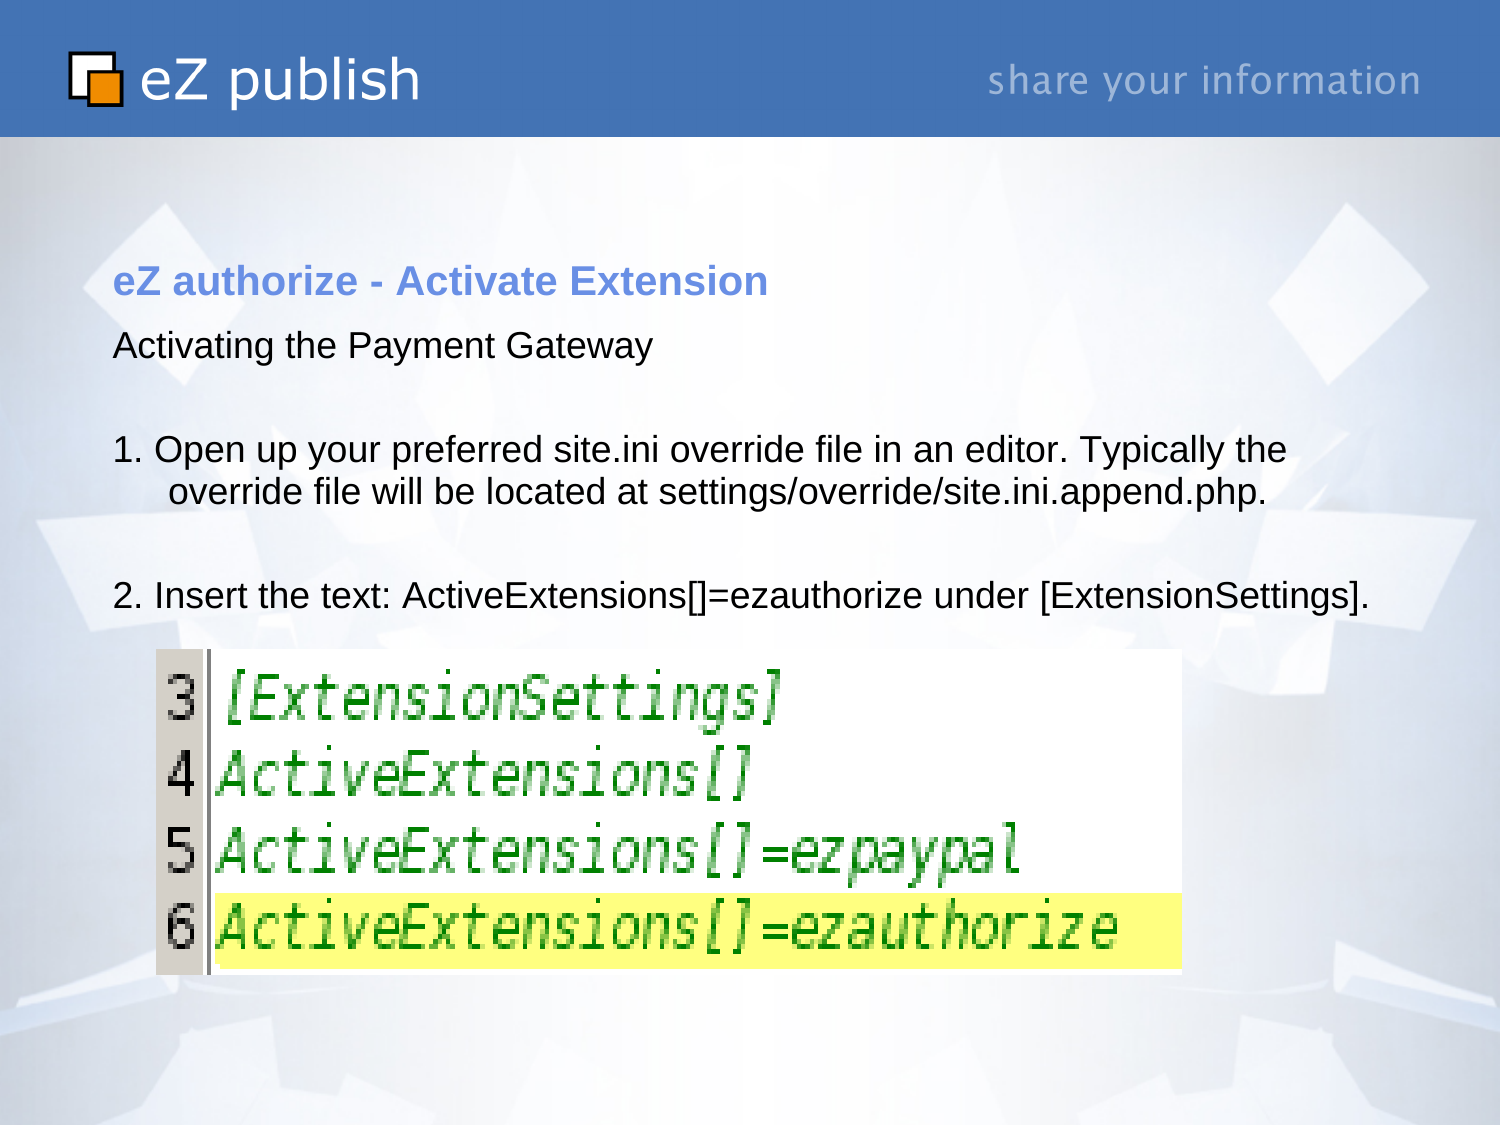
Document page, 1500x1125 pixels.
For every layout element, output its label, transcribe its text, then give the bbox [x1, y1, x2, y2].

list Activating the Payment Gateway 1. Open up your preferred site.ini override file in an editor. Typically the override file will be located at settings/override/site.ini.append.php. 2. Insert the text: ActiveExtensions[]=ezauthorize under [ExtensionSettings]. [112, 324, 1388, 1000]
title eZ authorize - Activate Extension [112, 237, 1500, 325]
picture [0, 0, 1500, 1125]
picture [156, 649, 1182, 975]
